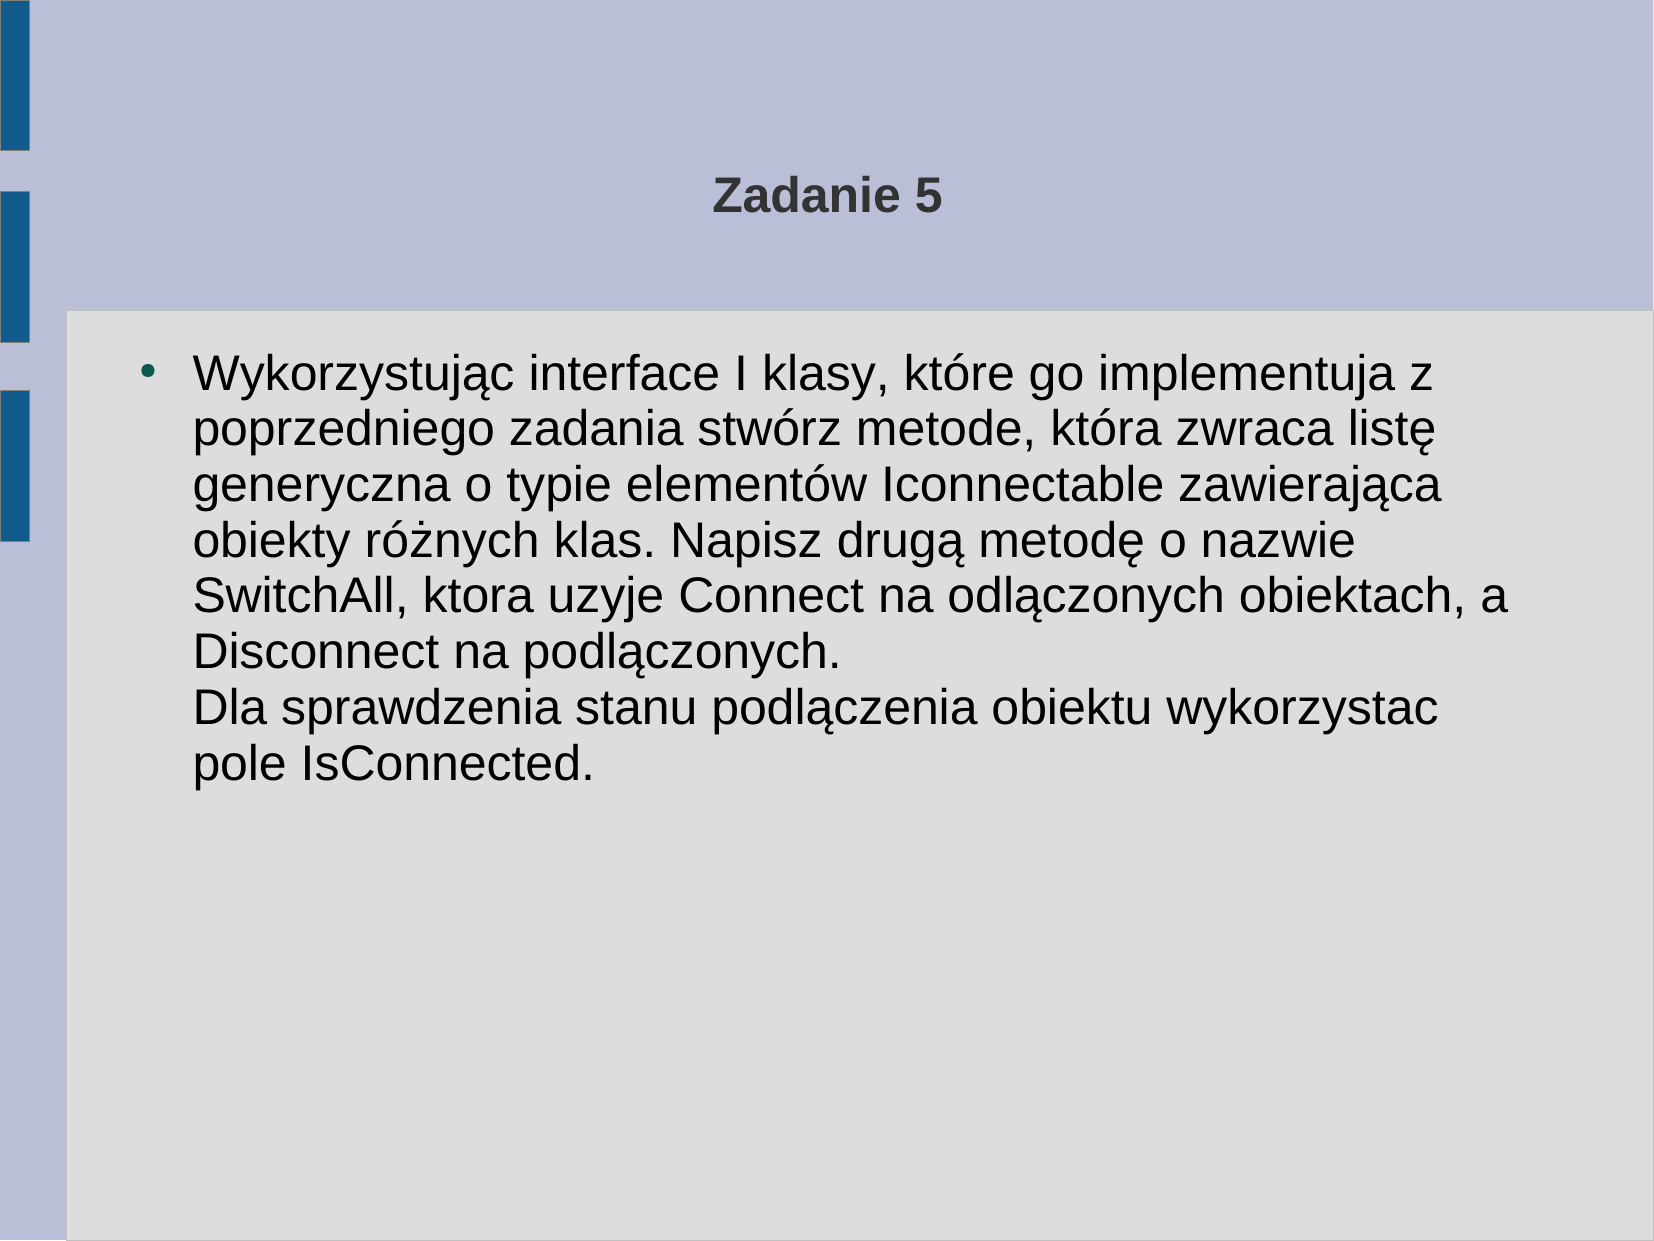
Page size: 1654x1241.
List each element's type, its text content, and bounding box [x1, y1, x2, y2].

list Wykorzystując interface I klasy, które go implementuja z poprzedniego zadania stwórz metode, która zwraca listę generyczna o typie elementów Iconnectable zawierająca obiekty różnych klas. Napisz drugą metodę o nazwie SwitchAll, ktora uzyje Connect na odlączonych obiektach, a Disconnect na podlączonych. Dla sprawdzenia stanu podlączenia obiektu wykorzystac pole IsConnected. [121, 344, 1534, 1127]
title Zadanie 5 [121, 91, 1534, 299]
